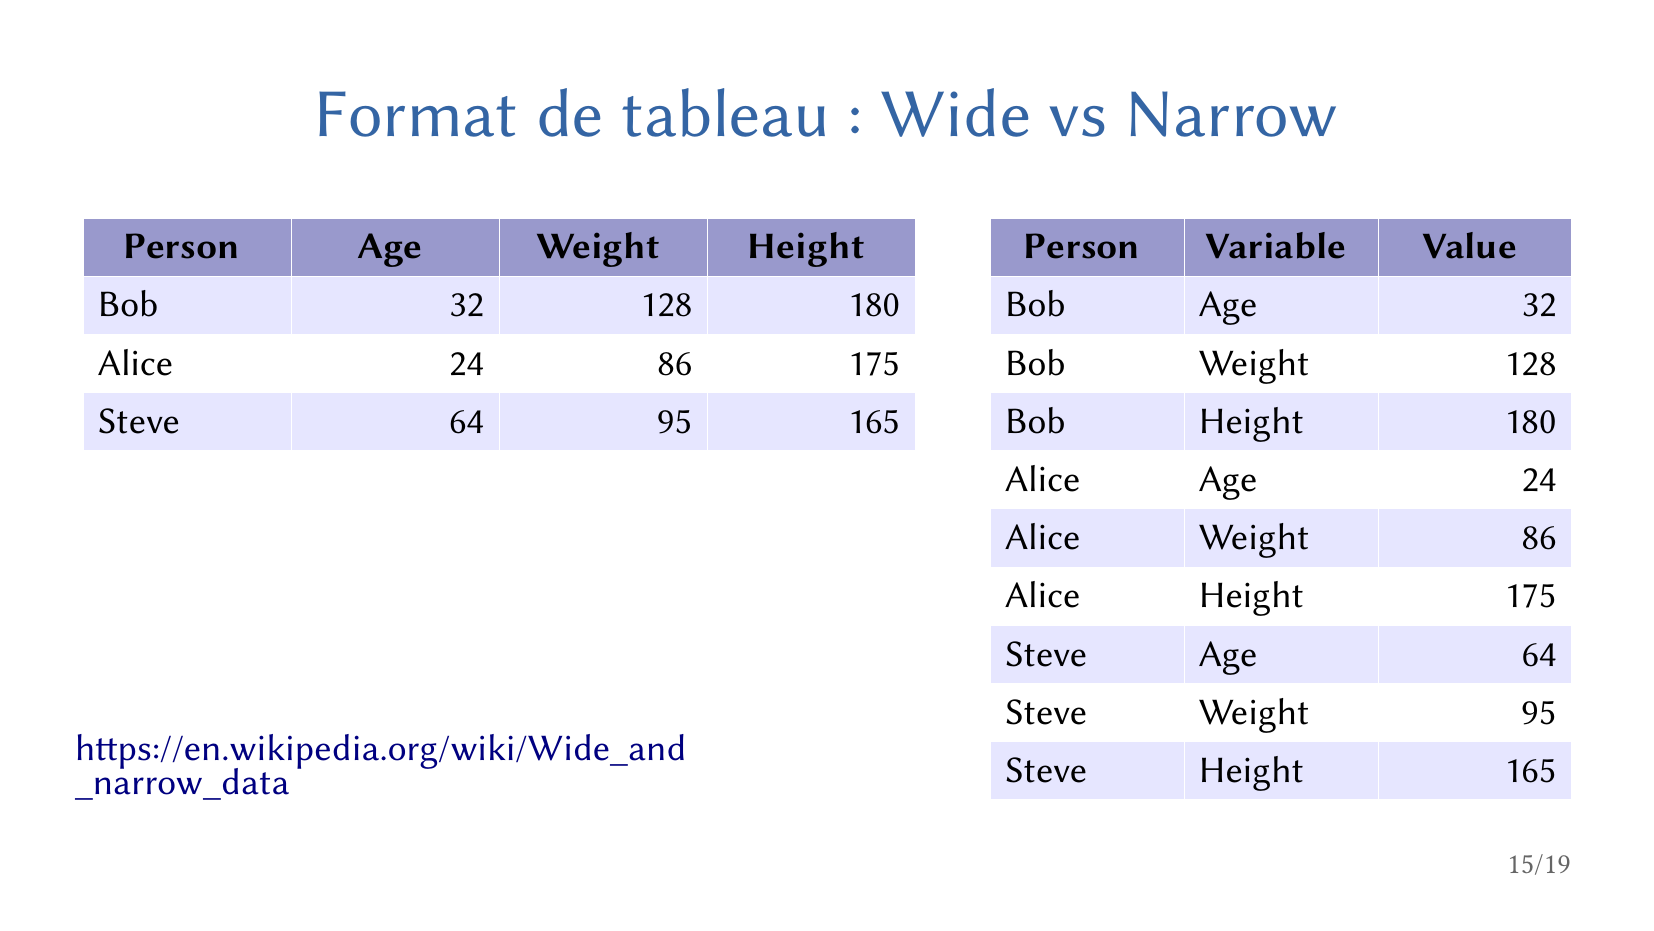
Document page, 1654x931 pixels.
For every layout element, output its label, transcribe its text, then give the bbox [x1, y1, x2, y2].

table_cell 128 [500, 277, 707, 334]
table_header Weight [500, 219, 707, 276]
table_cell Weight [1185, 684, 1378, 741]
table_cell 32 [1379, 277, 1571, 334]
text_box https://en.wikipedia.org/wiki/Wide_and_narrow_data [60, 720, 706, 821]
table_cell Age [1185, 451, 1378, 508]
table_cell Height [1185, 742, 1378, 799]
table_cell 64 [1379, 626, 1571, 683]
table_cell Bob [991, 277, 1184, 334]
table_cell Steve [991, 626, 1184, 683]
table_cell Alice [991, 451, 1184, 508]
table_cell 86 [1379, 509, 1571, 567]
table_cell 165 [1379, 742, 1571, 799]
table_cell 180 [1379, 393, 1571, 450]
title Format de tableau : Wide vs Narrow [82, 37, 1571, 193]
table_cell Height [1185, 568, 1378, 625]
table_header Person [84, 219, 291, 276]
table_cell 175 [1379, 568, 1571, 625]
table_header Height [708, 219, 915, 276]
table_cell 180 [708, 277, 915, 334]
table_cell 64 [292, 393, 499, 450]
table_cell Height [1185, 393, 1378, 450]
table_cell Bob [991, 393, 1184, 450]
table_cell 95 [1379, 684, 1571, 741]
table_cell Weight [1185, 509, 1378, 567]
table_cell Steve [84, 393, 291, 450]
table_cell 24 [292, 335, 499, 392]
table_header Variable [1185, 219, 1378, 276]
table_cell 24 [1379, 451, 1571, 508]
table_cell Alice [84, 335, 291, 392]
table_cell Alice [991, 509, 1184, 567]
table_cell 165 [708, 393, 915, 450]
table_header Value [1379, 219, 1571, 276]
table_cell Age [1185, 626, 1378, 683]
table_cell Weight [1185, 335, 1378, 392]
table_cell Bob [991, 335, 1184, 392]
table_cell 32 [292, 277, 499, 334]
table_cell Alice [991, 568, 1184, 625]
table_cell Age [1185, 277, 1378, 334]
table_header Person [991, 219, 1184, 276]
table_cell 175 [708, 335, 915, 392]
table_cell 128 [1379, 335, 1571, 392]
table_cell 86 [500, 335, 707, 392]
table_cell Steve [991, 684, 1184, 741]
table_header Age [292, 219, 499, 276]
table_cell 95 [500, 393, 707, 450]
table_cell Steve [991, 742, 1184, 799]
table_cell Bob [84, 277, 291, 334]
